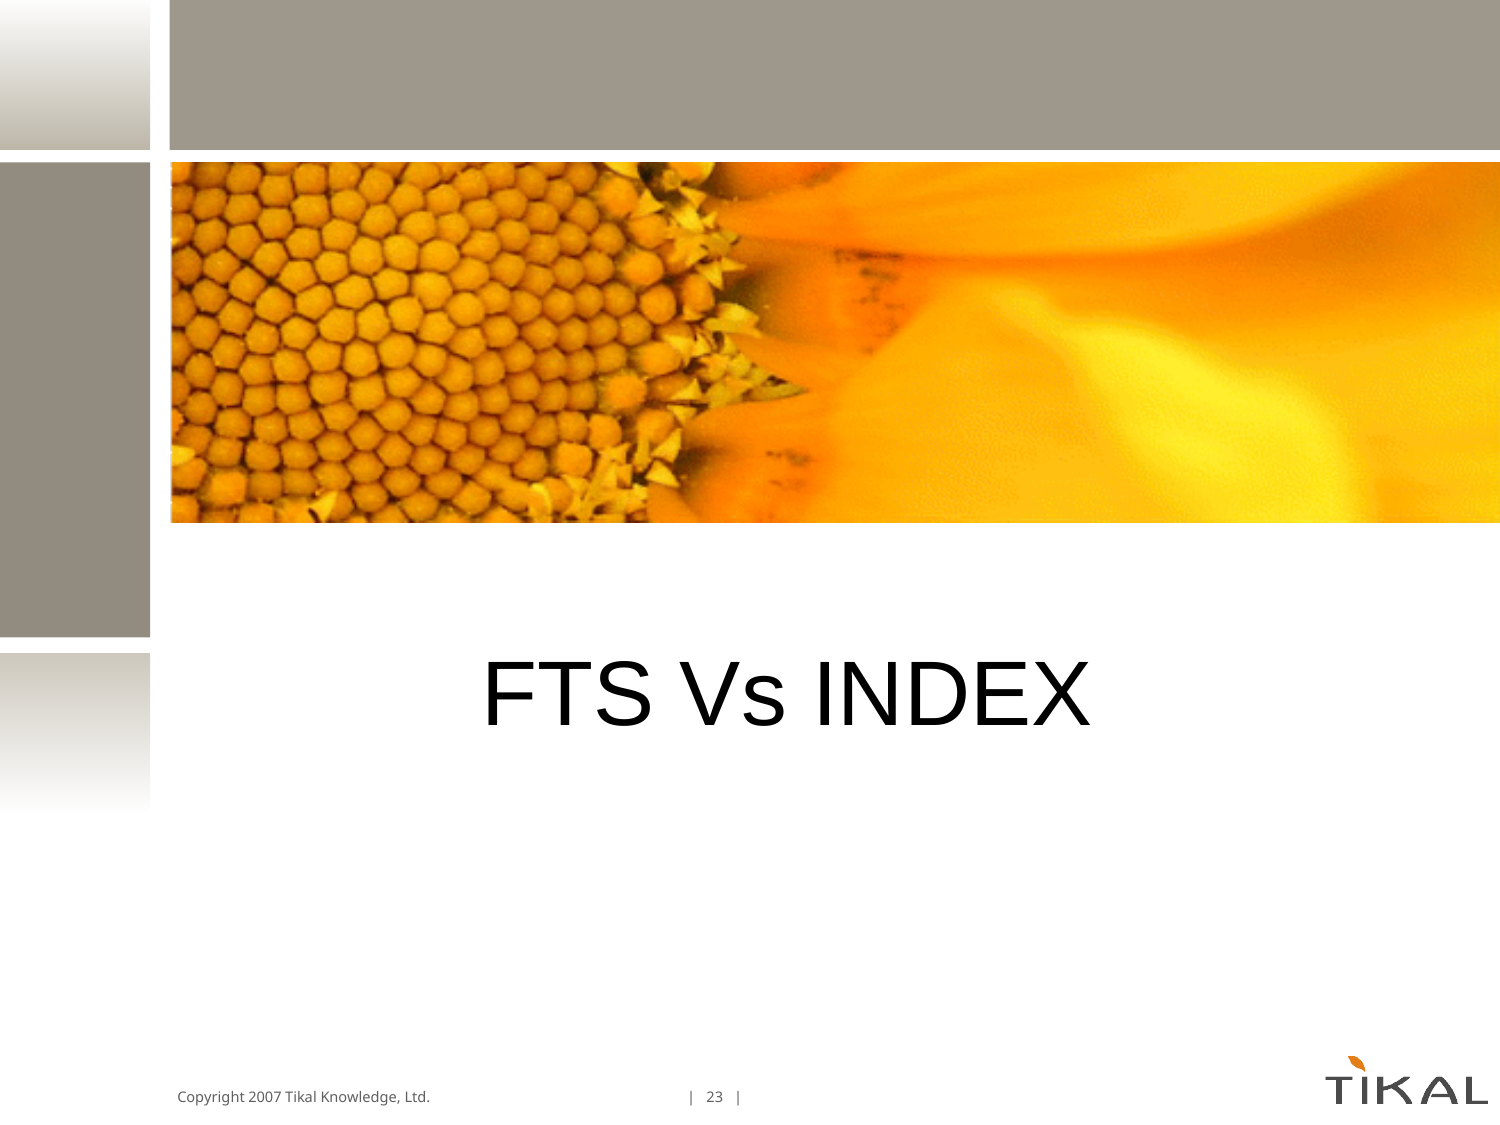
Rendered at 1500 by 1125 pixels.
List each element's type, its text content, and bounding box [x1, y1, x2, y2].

picture [1312, 1034, 1500, 1125]
picture [170, 162, 1500, 523]
title FTS Vs INDEX [187, 591, 1388, 797]
